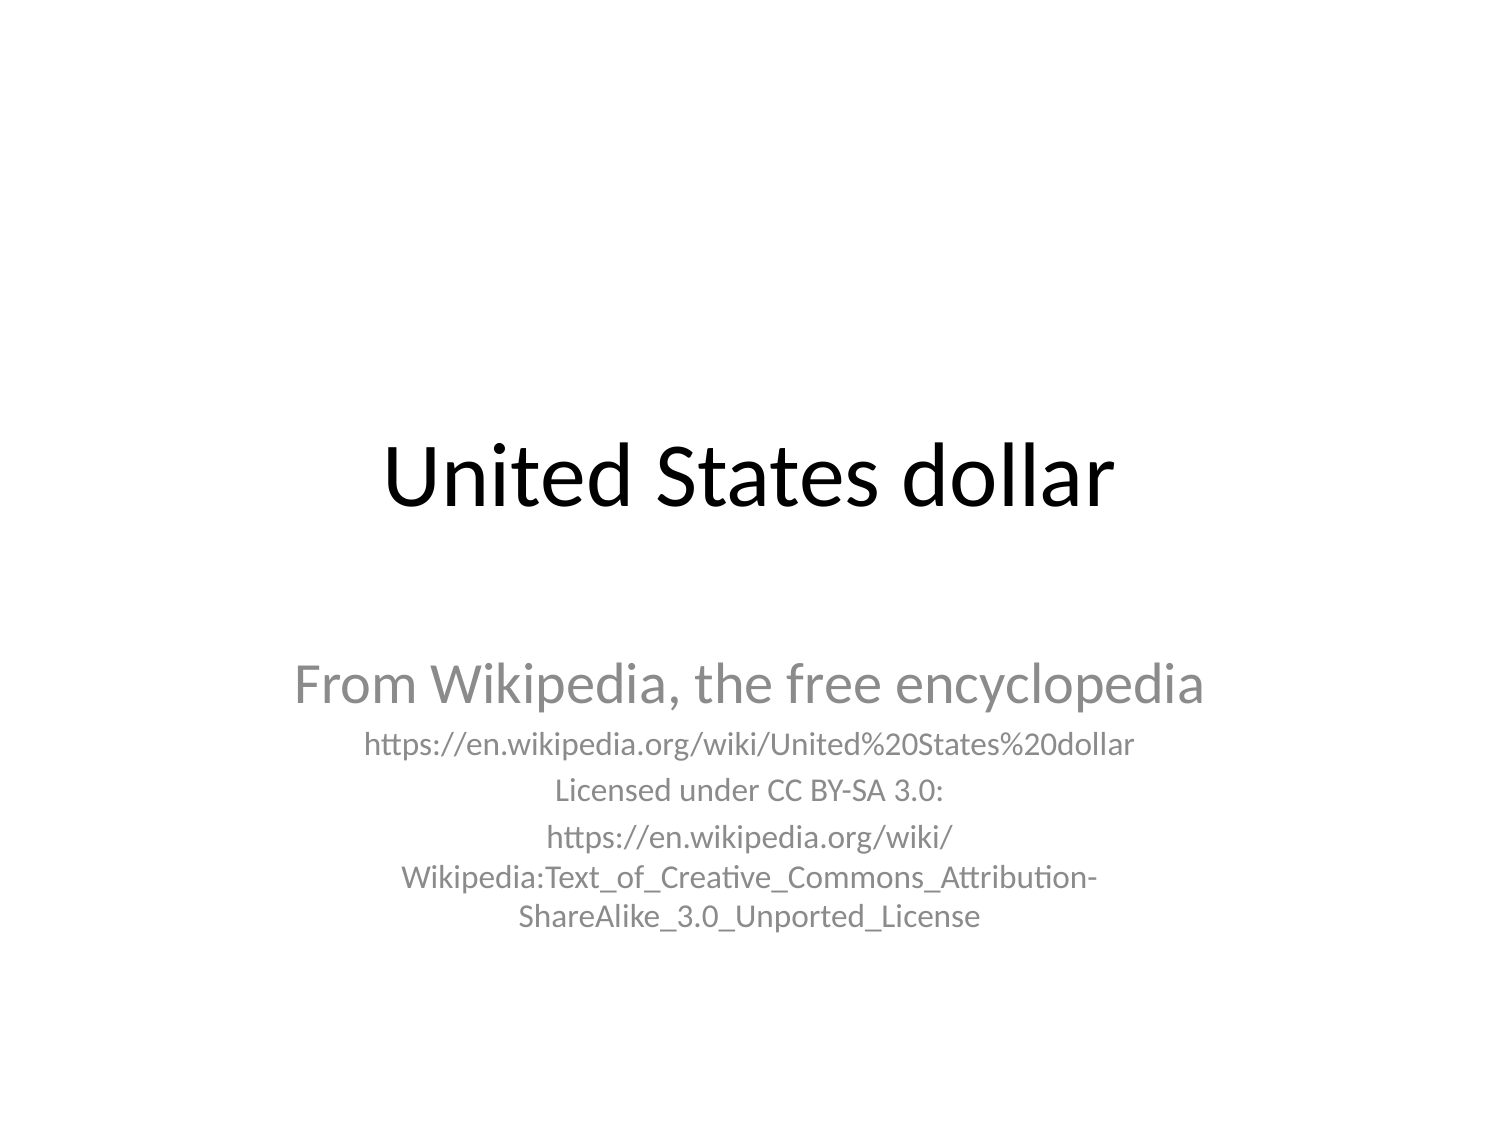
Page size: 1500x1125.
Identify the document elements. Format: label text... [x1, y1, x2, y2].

subtitle From Wikipedia, the free encyclopedia https://en.wikipedia.org/wiki/United%20States%20dollar Licensed under CC BY-SA 3.0: https://en.wikipedia.org/wiki/Wikipedia:Text_of_Creative_Commons_Attribution-ShareAlike_3.0_Unported_License [225, 637, 1275, 925]
title United States dollar [112, 349, 1388, 591]
